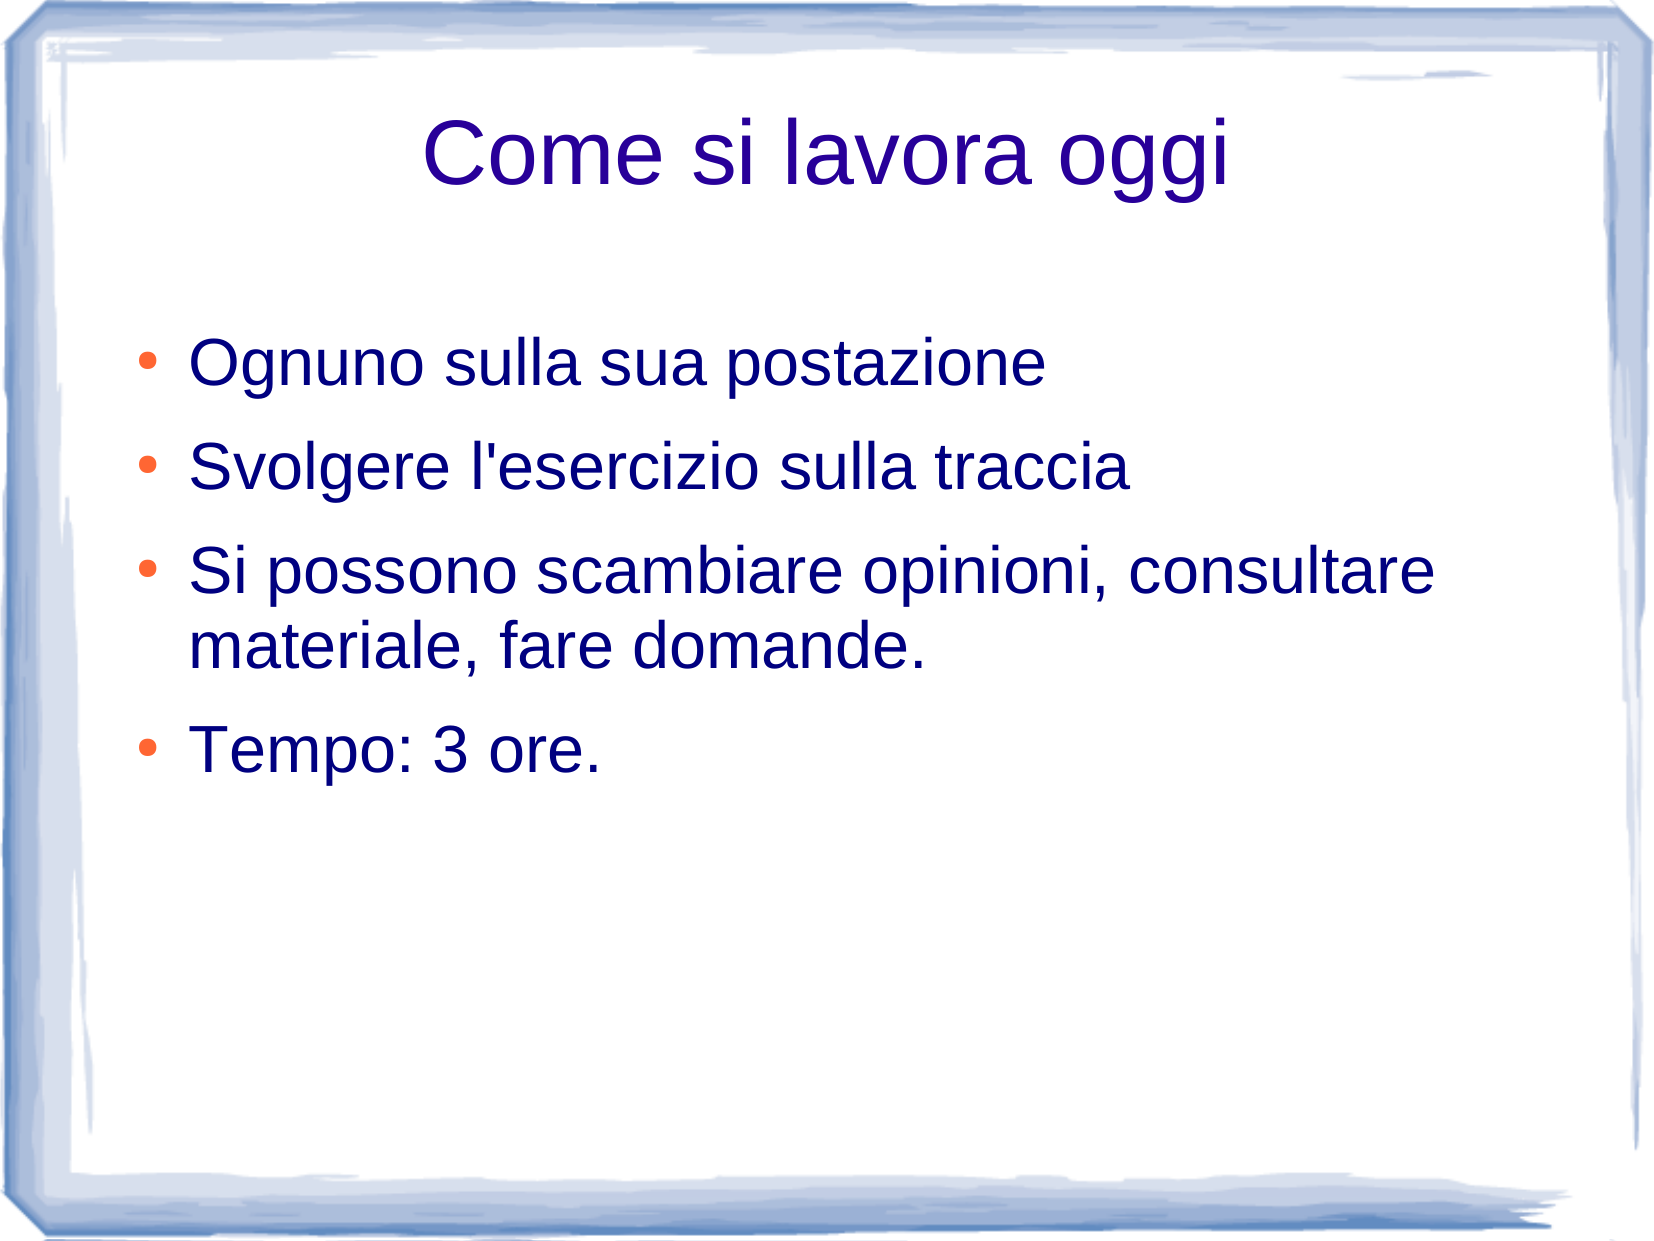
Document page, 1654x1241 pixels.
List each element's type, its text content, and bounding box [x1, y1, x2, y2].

list Ognuno sulla sua postazione Svolgere l'esercizio sulla traccia Si possono scambiare opinioni, consultare materiale, fare domande. Tempo: 3 ore. [118, 324, 1571, 1045]
picture [0, 0, 1654, 1241]
title Come si lavora oggi [82, 49, 1571, 257]
